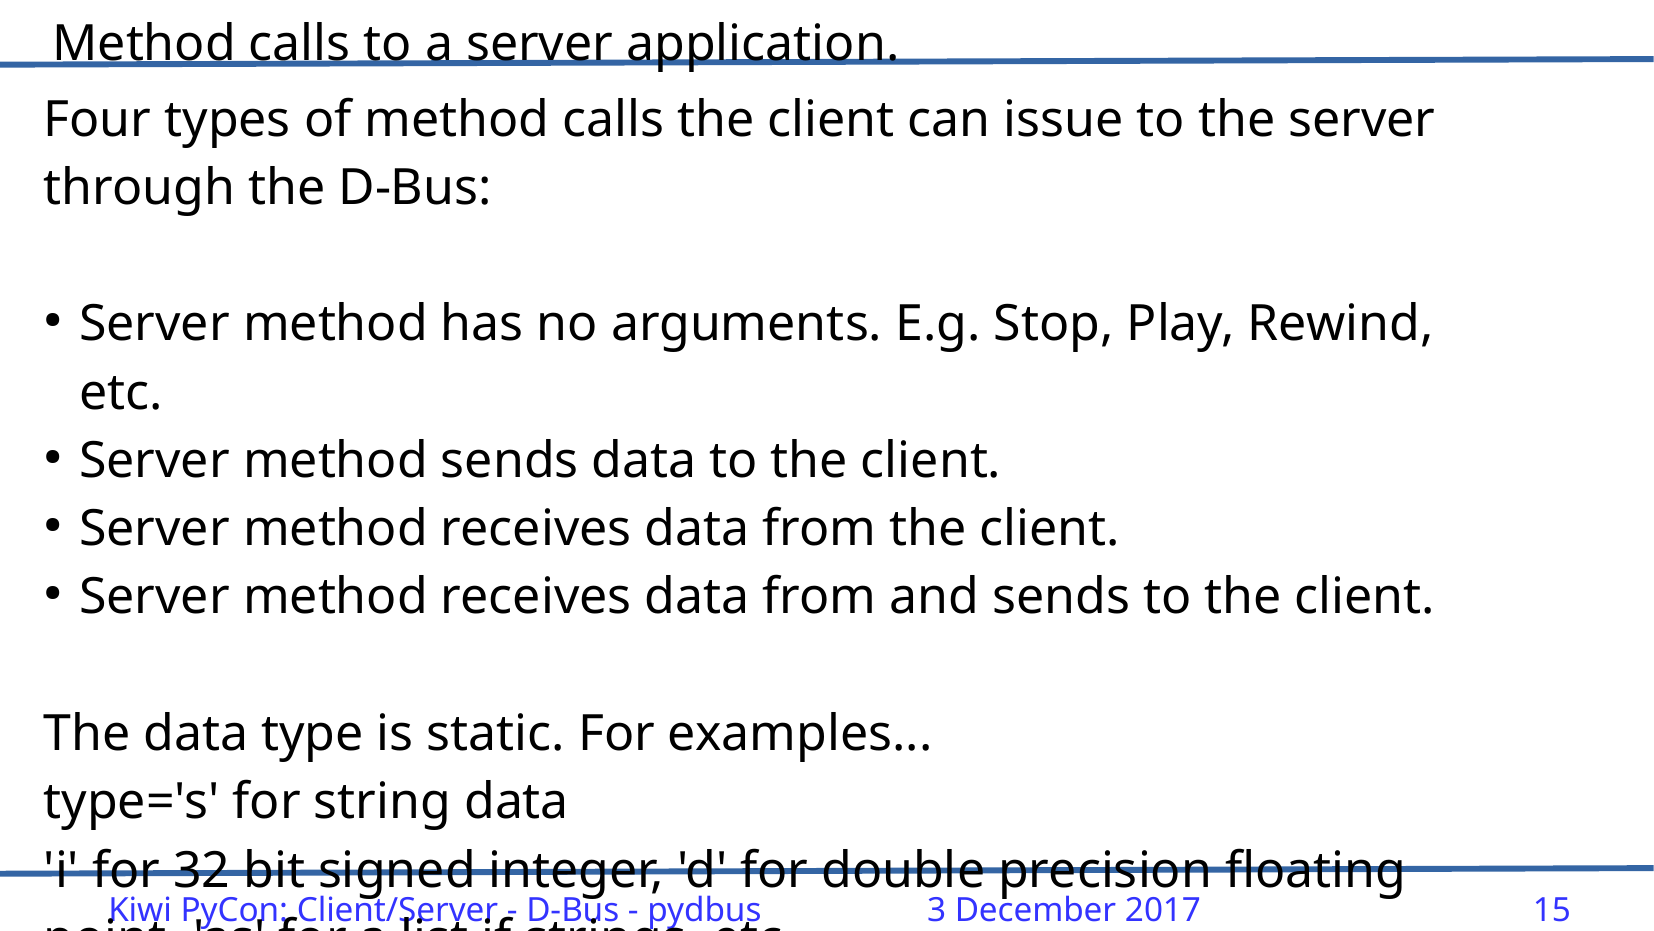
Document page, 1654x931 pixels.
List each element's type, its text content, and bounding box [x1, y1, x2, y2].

text_box Method calls to a server application. [37, 0, 1540, 76]
text_box Four types of method calls the client can issue to the server through the D-Bus: Server method has no arguments. E.g. Stop, Play, Rewind, etc. Server method sends data to the client. Server method receives data from the client. Server method receives data from and sends to the client. The data type is static. For examples... type='s' for string data 'i' for 32 bit signed integer, 'd' for double precision floating point, 'as' for a list if strings, etc. For more static types: https://dbus.freedesktop.org/doc/dbus-specification.html [29, 75, 1531, 843]
